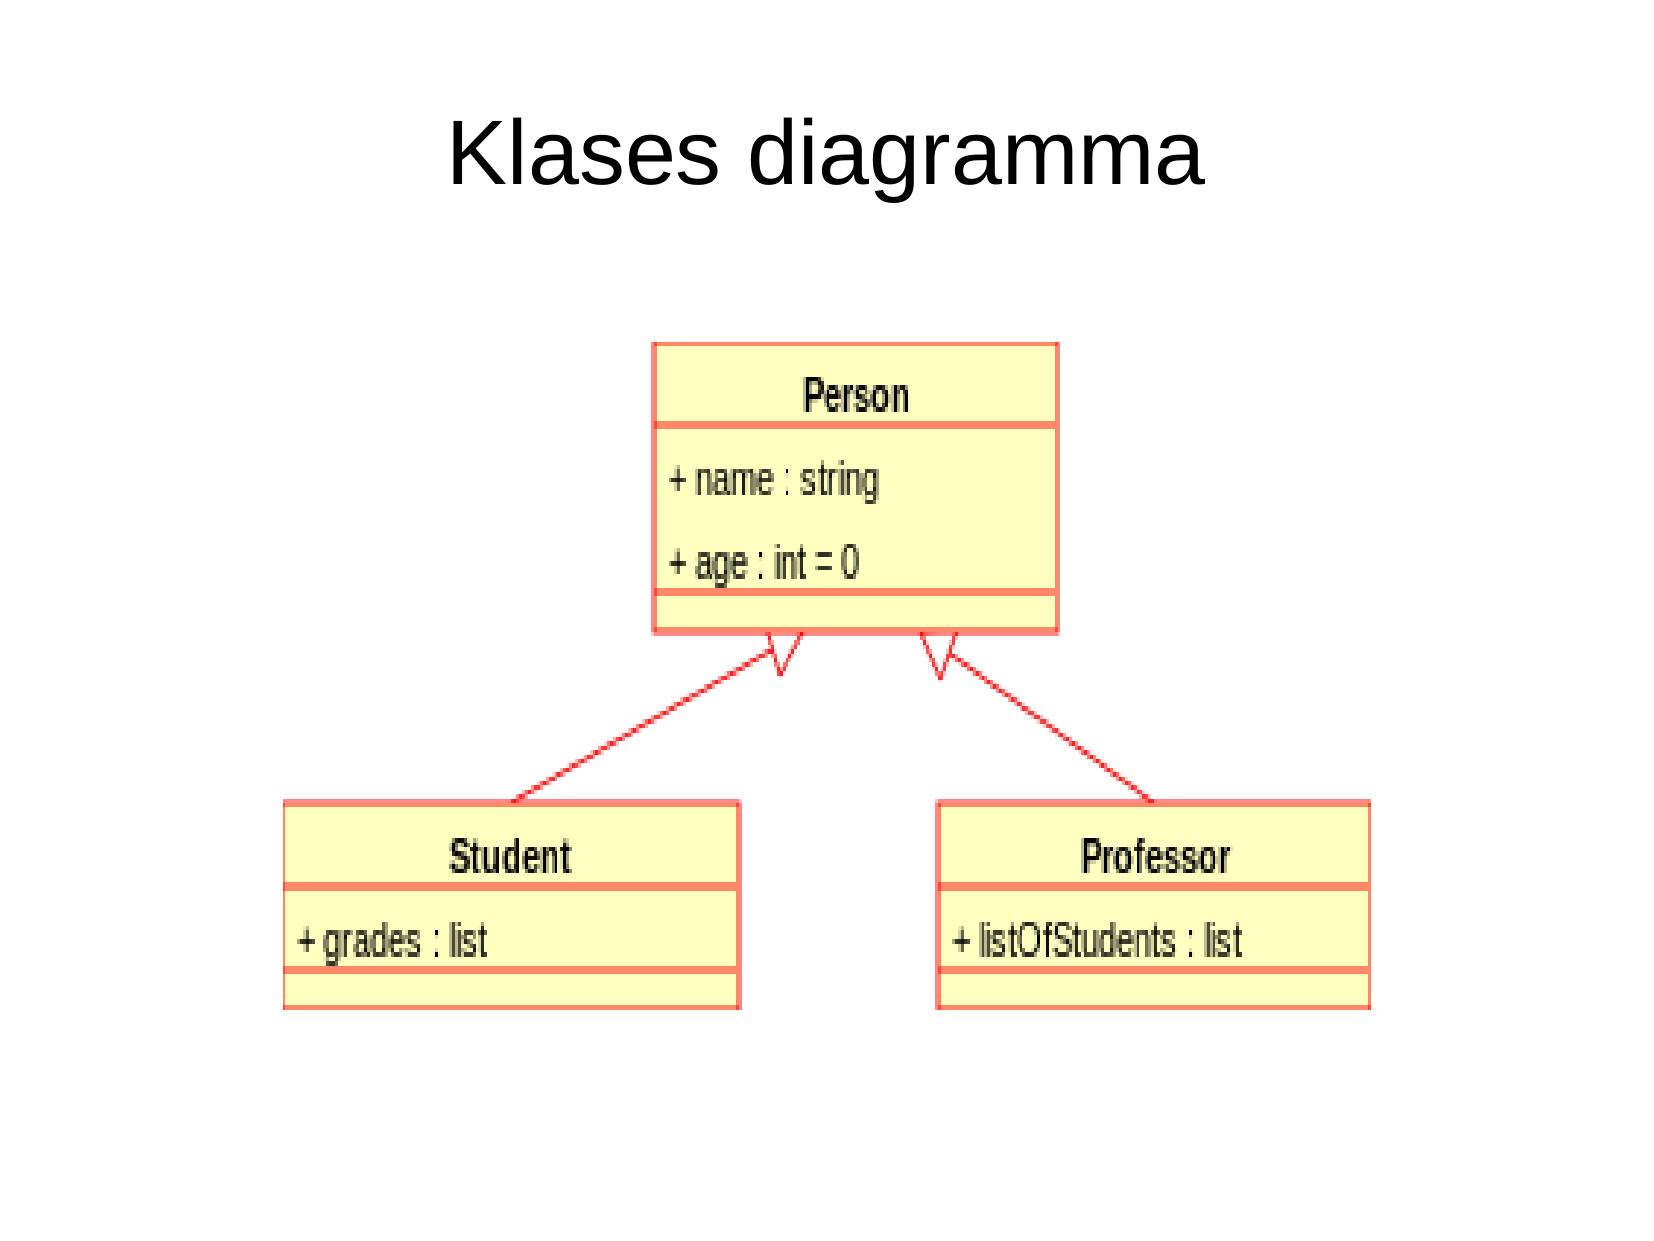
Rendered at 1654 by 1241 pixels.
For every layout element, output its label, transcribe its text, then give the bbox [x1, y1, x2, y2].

picture [283, 342, 1371, 1010]
title Klases diagramma [82, 49, 1571, 257]
